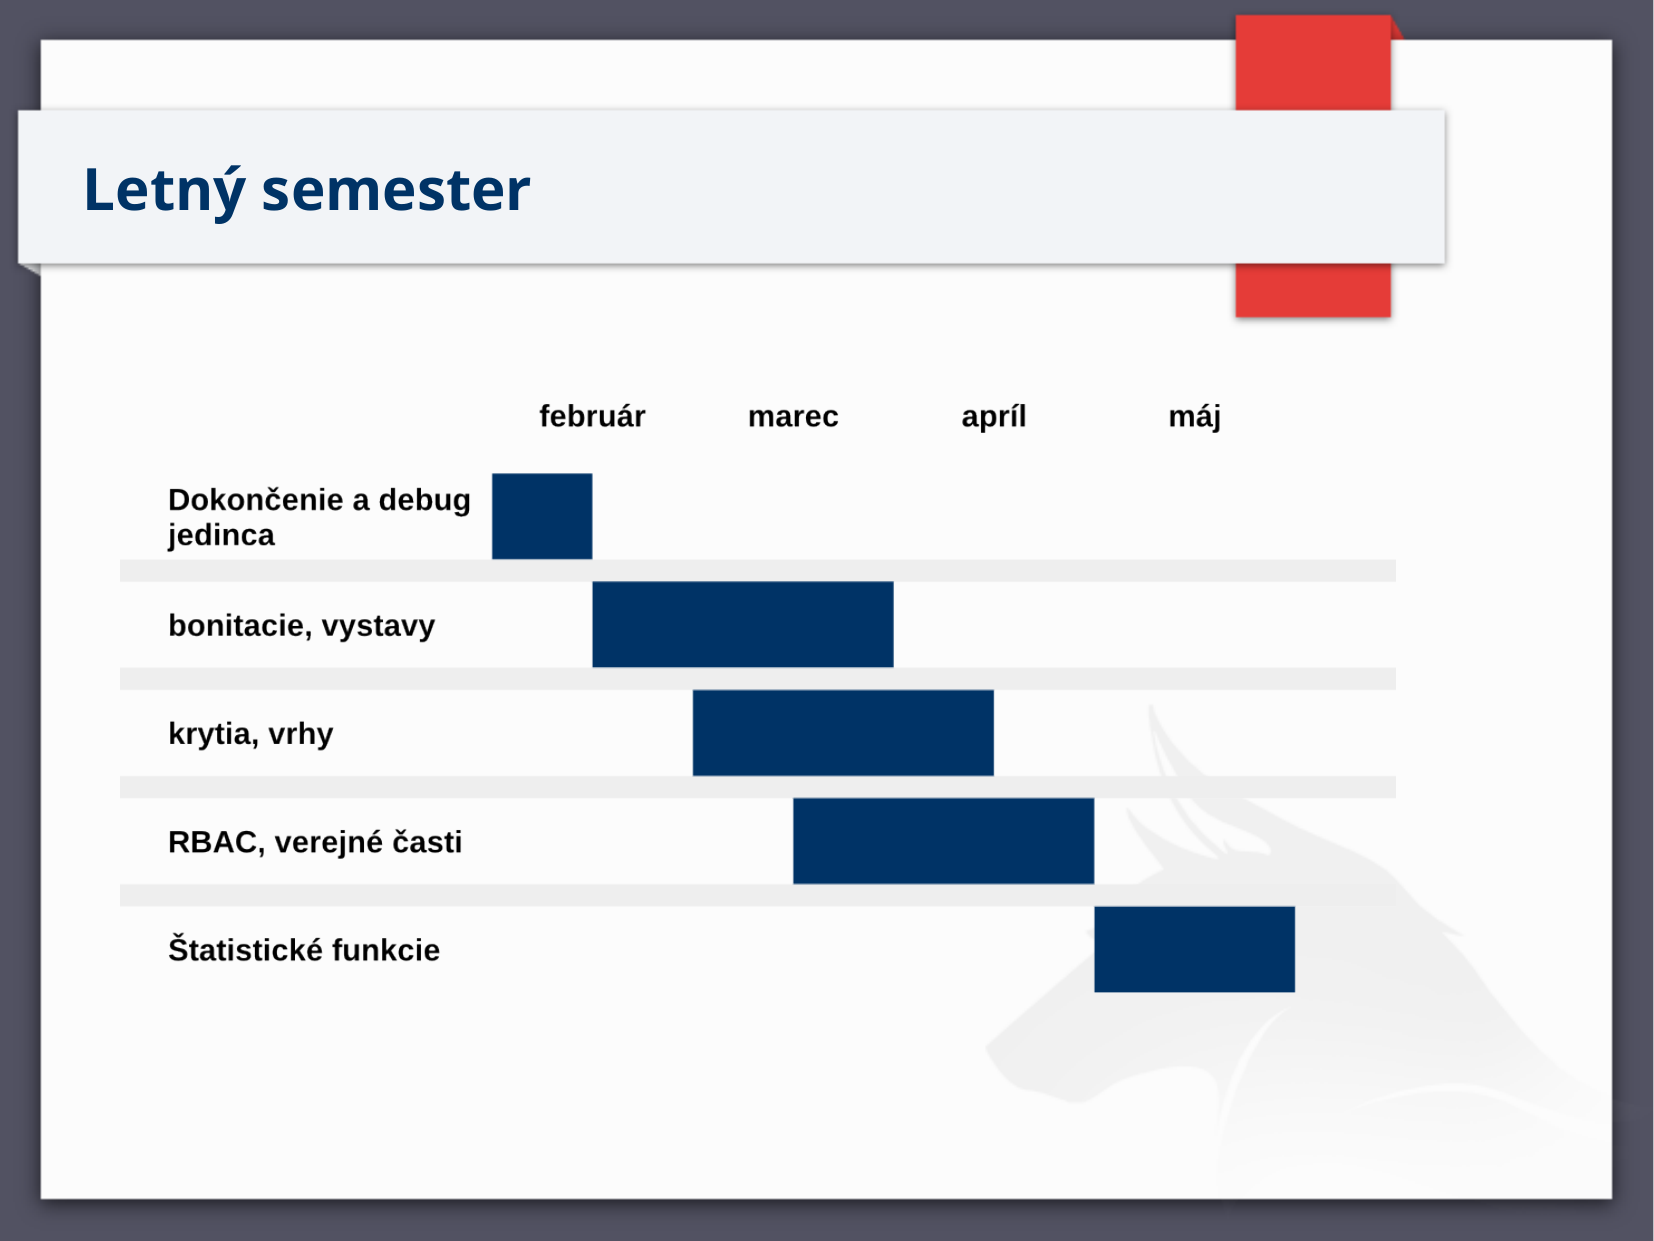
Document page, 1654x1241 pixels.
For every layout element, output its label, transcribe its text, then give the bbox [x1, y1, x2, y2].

picture [0, 0, 1654, 1241]
title Letný semester [82, 120, 1441, 257]
